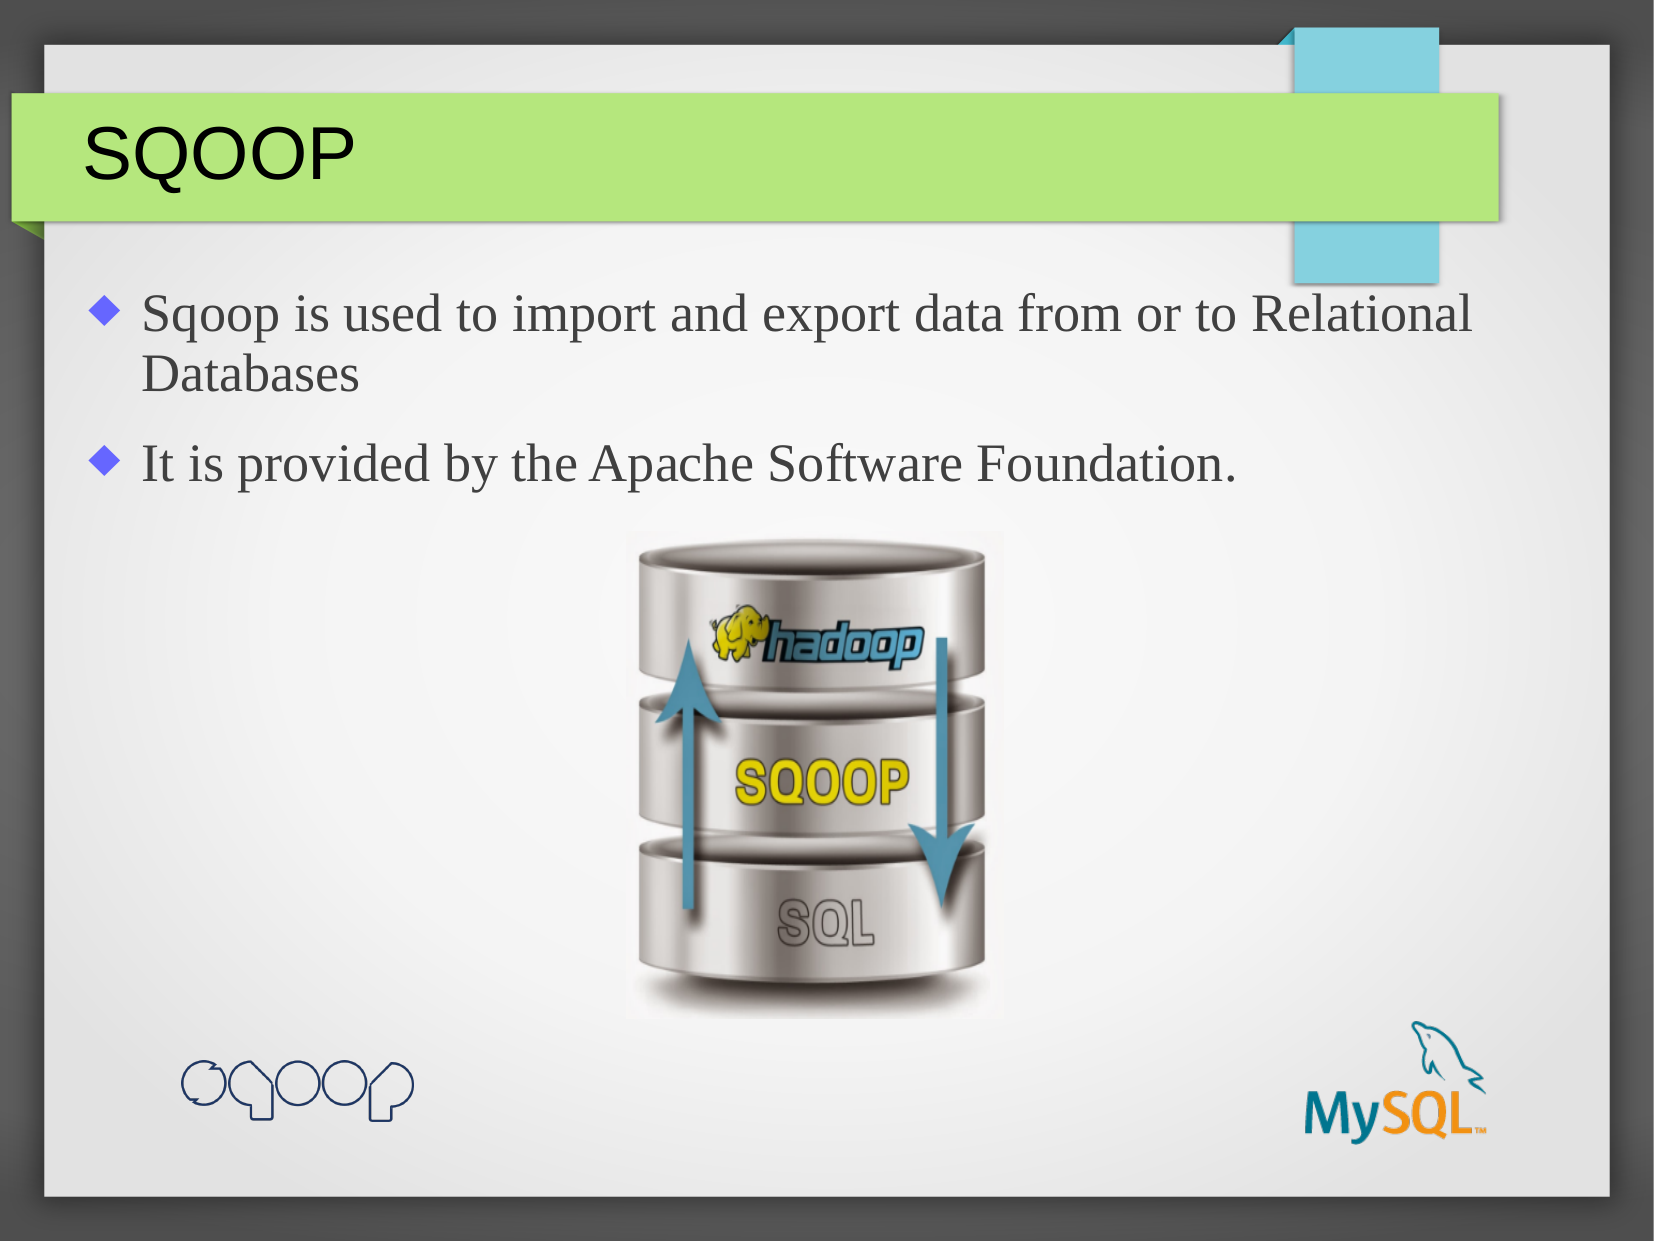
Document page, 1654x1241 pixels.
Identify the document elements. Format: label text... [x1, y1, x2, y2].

picture [0, 0, 1654, 1241]
list Sqoop is used to import and export data from or to Relational Databases It is provided by the Apache Software Foundation. [70, 283, 1560, 1003]
title SQOOP [82, 94, 1264, 213]
